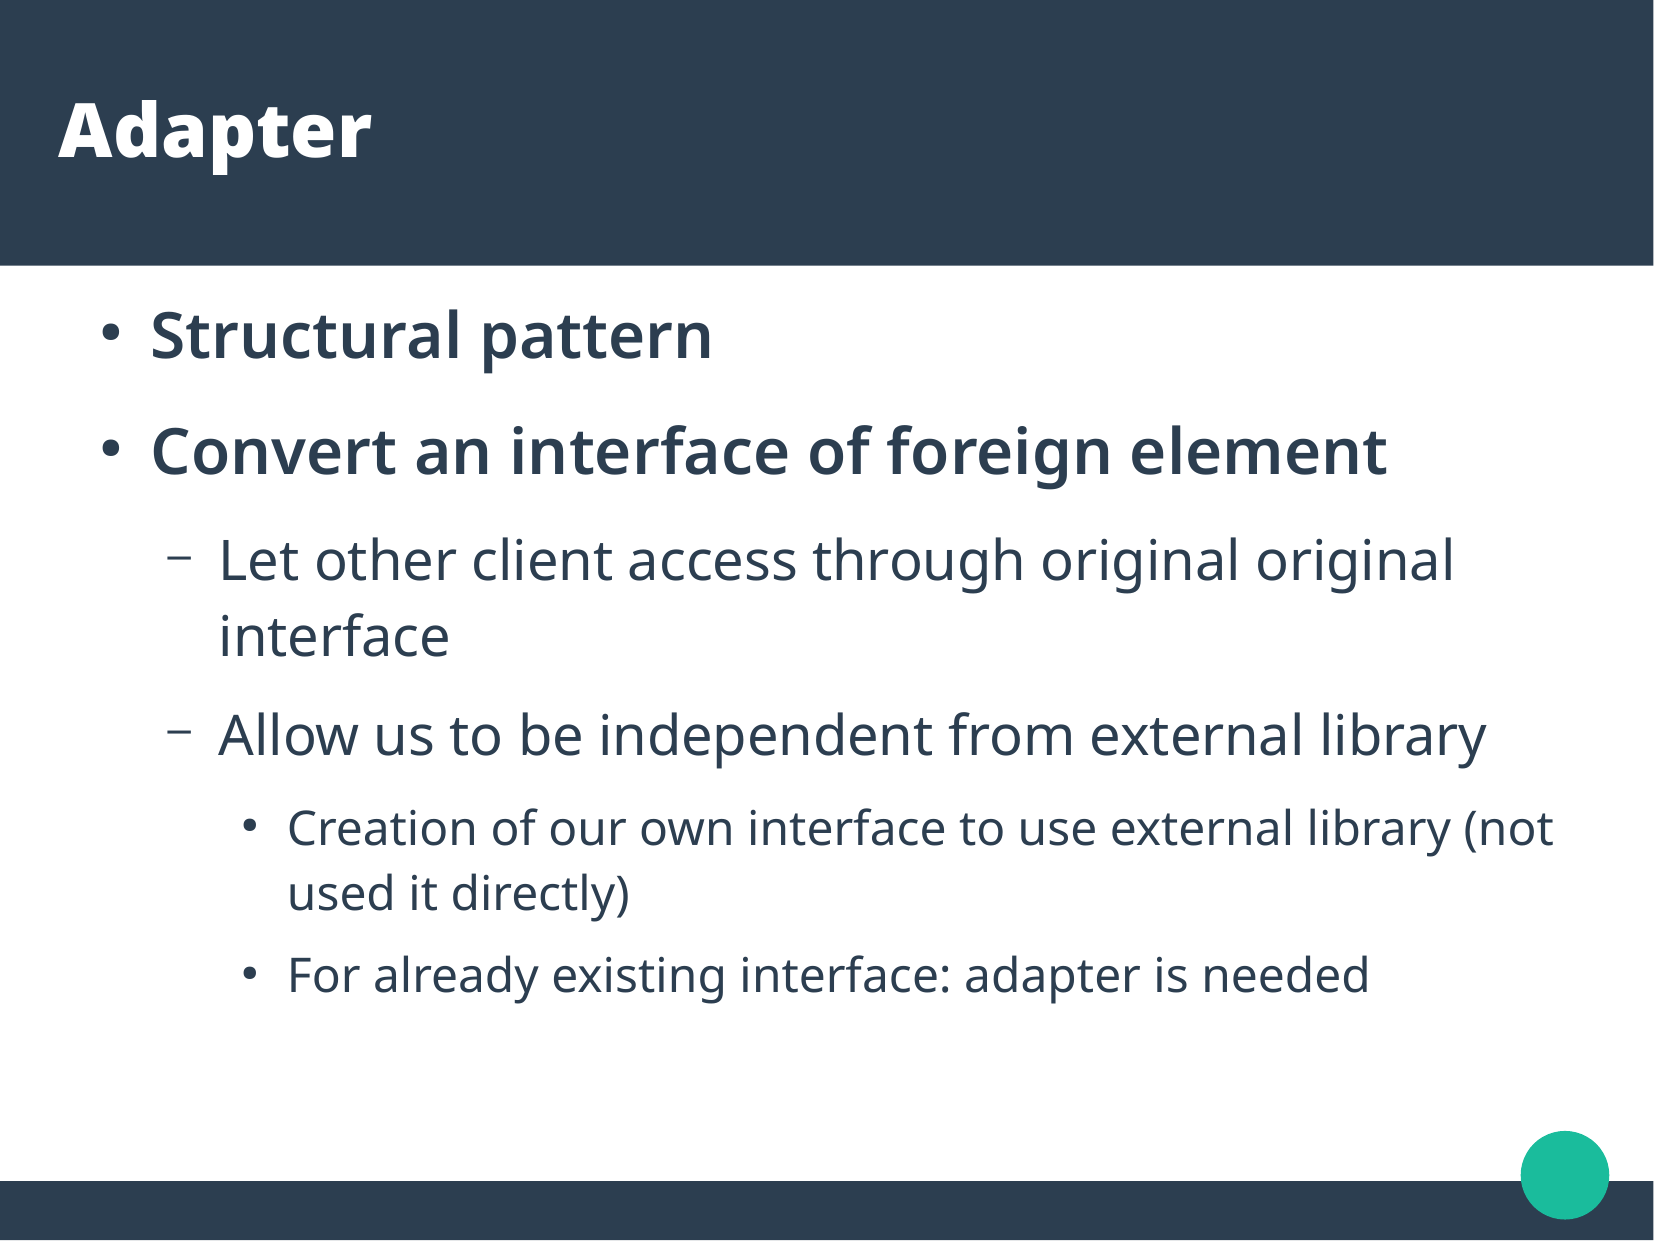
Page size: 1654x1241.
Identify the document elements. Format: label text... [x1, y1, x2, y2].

list Structural pattern Convert an interface of foreign element Let other client access through original original interface Allow us to be independent from external library Creation of our own interface to use external library (not used it directly) For already existing interface: adapter is needed [82, 290, 1571, 1010]
title Adapter [59, 49, 1595, 207]
